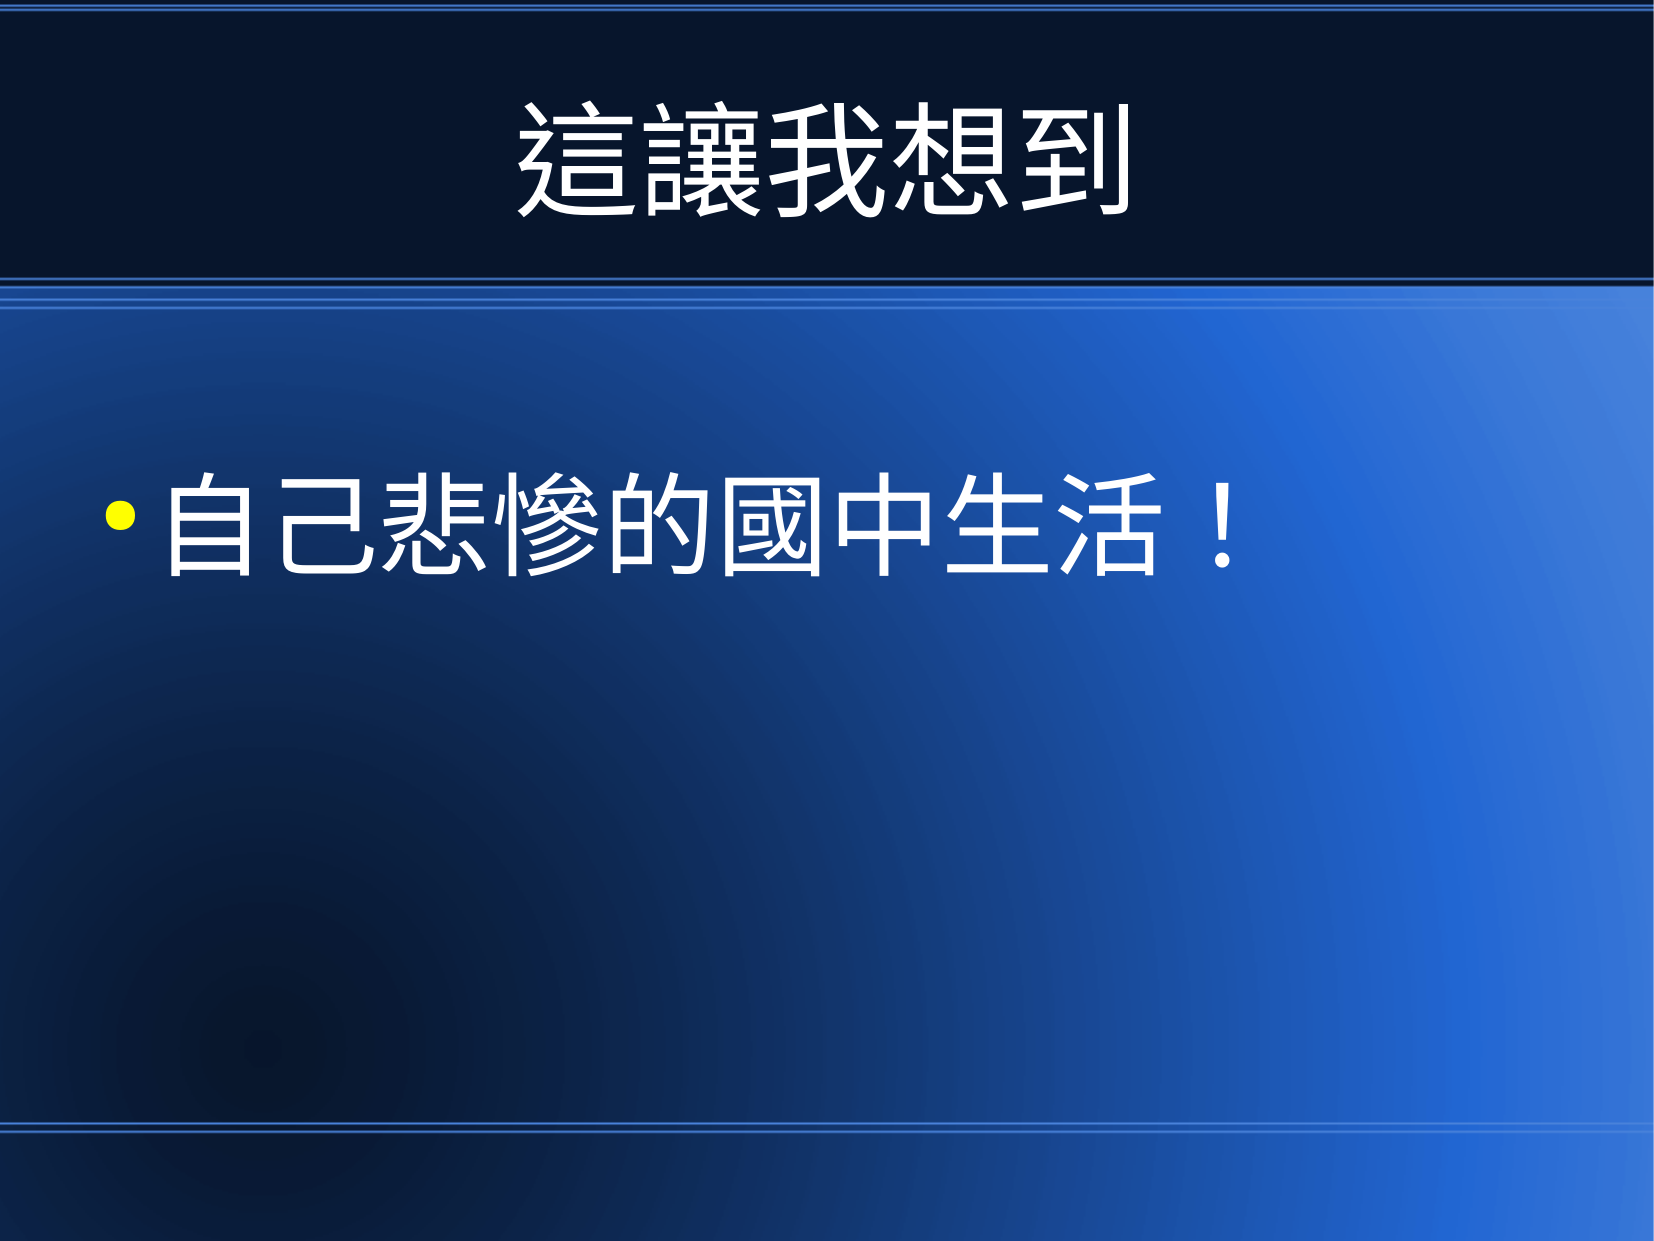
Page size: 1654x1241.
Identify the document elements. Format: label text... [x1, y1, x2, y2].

list 自己悲慘的國中生活！ [82, 355, 1571, 1241]
picture [0, 0, 1654, 1241]
title 這讓我想到 [82, 49, 1571, 257]
